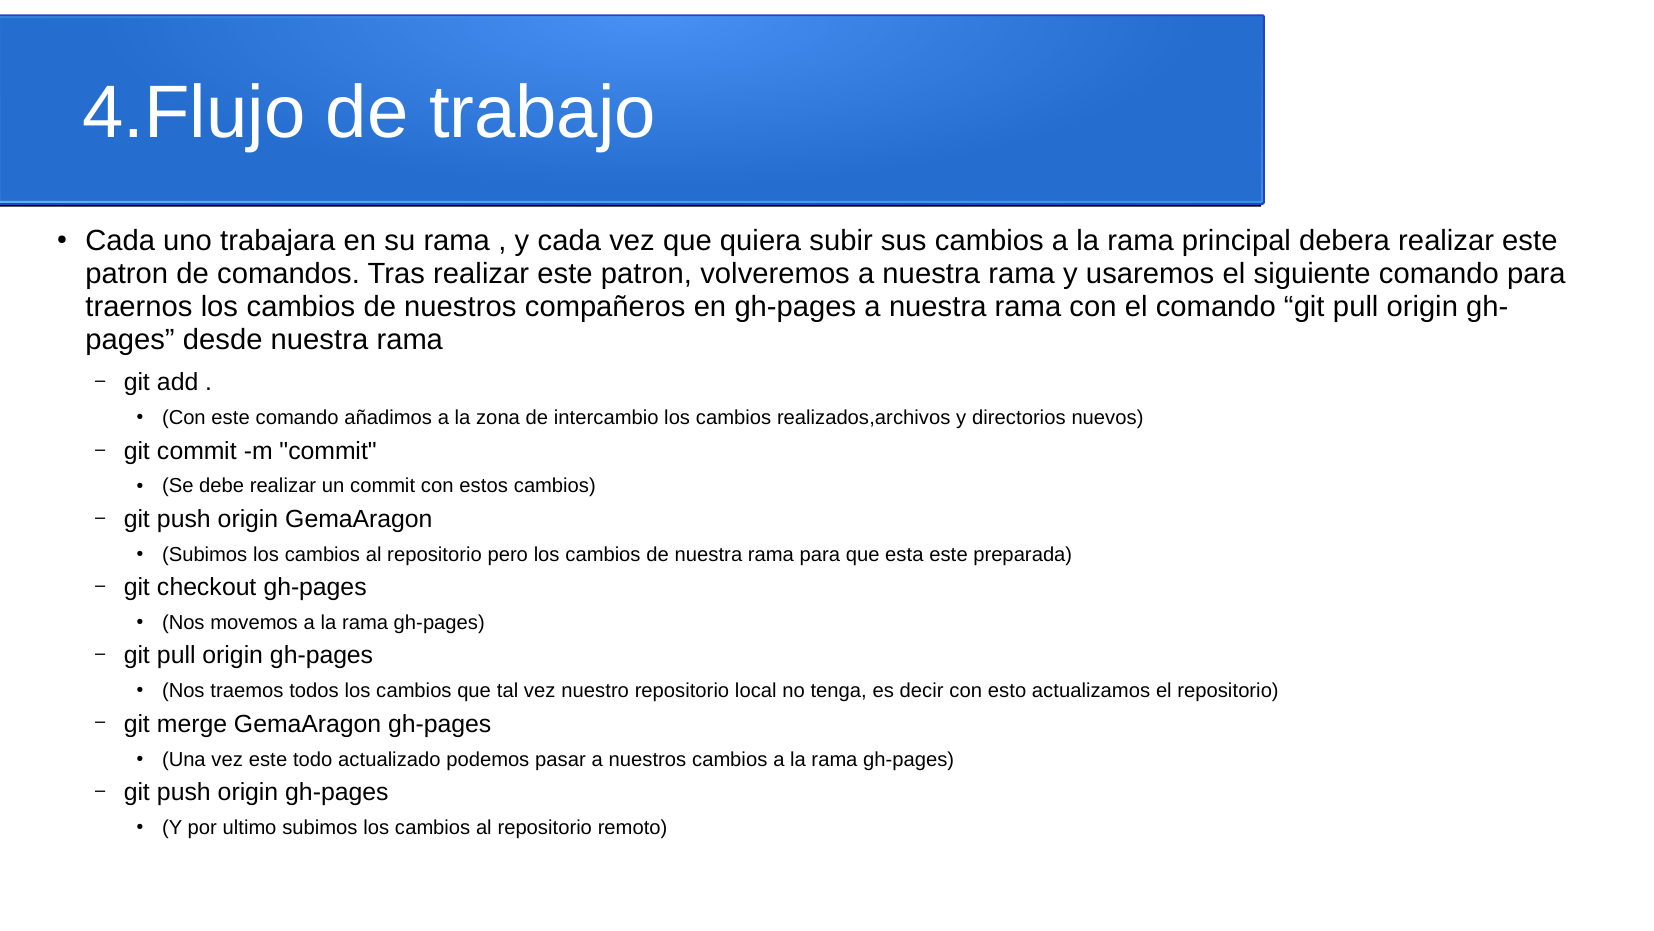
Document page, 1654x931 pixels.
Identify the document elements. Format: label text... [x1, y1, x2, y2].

list Cada uno trabajara en su rama , y cada vez que quiera subir sus cambios a la rama principal debera realizar este patron de comandos. Tras realizar este patron, volveremos a nuestra rama y usaremos el siguiente comando para traernos los cambios de nuestros compañeros en gh-pages a nuestra rama con el comando “git pull origin gh-pages” desde nuestra rama git add . (Con este comando añadimos a la zona de intercambio los cambios realizados,archivos y directorios nuevos) git commit -m "commit" (Se debe realizar un commit con estos cambios) git push origin GemaAragon (Subimos los cambios al repositorio pero los cambios de nuestra rama para que esta este preparada) git checkout gh-pages (Nos movemos a la rama gh-pages) git pull origin gh-pages (Nos traemos todos los cambios que tal vez nuestro repositorio local no tenga, es decir con esto actualizamos el repositorio) git merge GemaAragon gh-pages (Una vez este todo actualizado podemos pasar a nuestros cambios a la rama gh-pages) git push origin gh-pages (Y por ultimo subimos los cambios al repositorio remoto) [47, 224, 1571, 839]
title 4.Flujo de trabajo [82, 35, 1235, 189]
